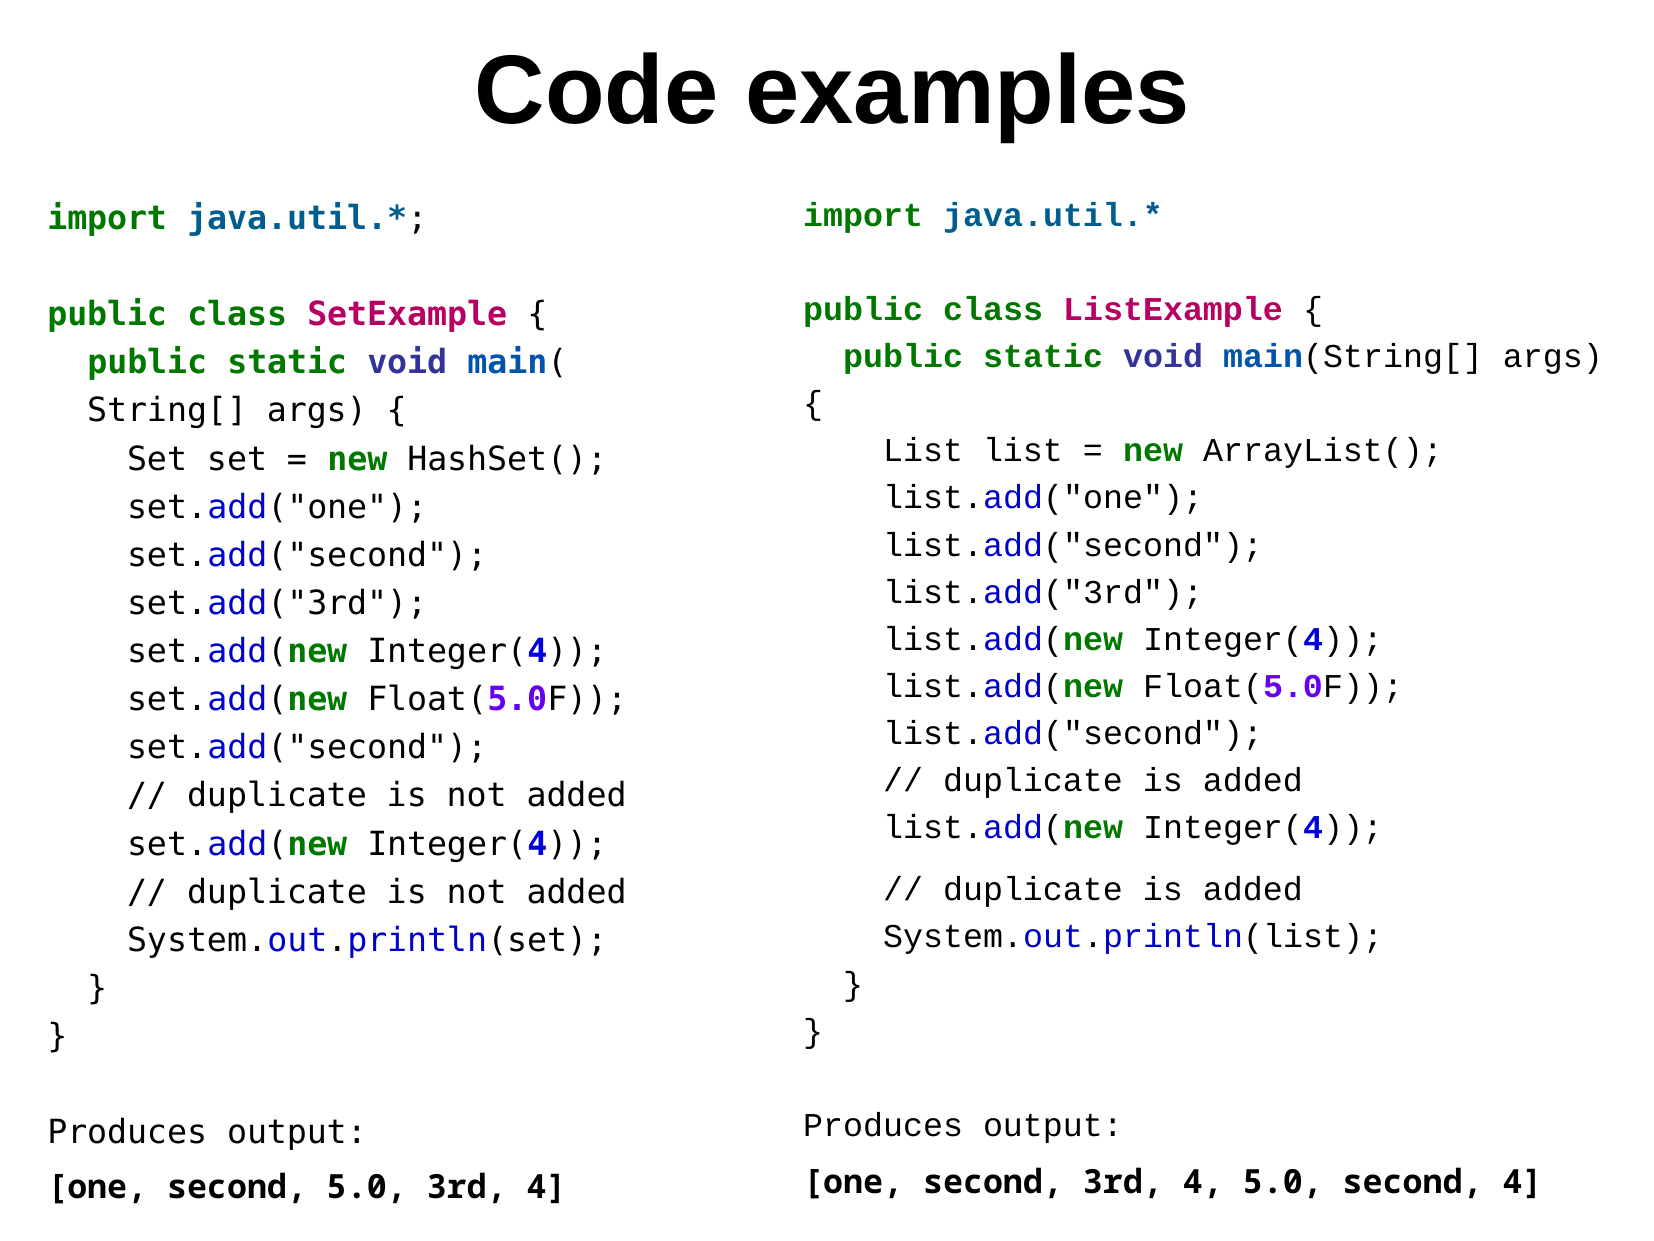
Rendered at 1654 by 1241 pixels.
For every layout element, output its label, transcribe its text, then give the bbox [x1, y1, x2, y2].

title Code examples [35, 35, 1630, 145]
list import java.util.* public class ListExample { public static void main(String[] args) { List list = new ArrayList(); list.add("one"); list.add("second"); list.add("3rd"); list.add(new Integer(4)); list.add(new Float(5.0F)); list.add("second"); // duplicate is added list.add(new Integer(4)); // duplicate is added System.out.println(list); } } Produces output: [one, second, 3rd, 4, 5.0, second, 4] [803, 188, 1619, 1217]
list import java.util.*; public class SetExample { public static void main( String[] args) { Set set = new HashSet(); set.add("one"); set.add("second"); set.add("3rd"); set.add(new Integer(4)); set.add(new Float(5.0F)); set.add("second"); // duplicate is not added set.add(new Integer(4)); // duplicate is not added System.out.println(set); } } Produces output: [one, second, 5.0, 3rd, 4] [47, 188, 804, 1229]
